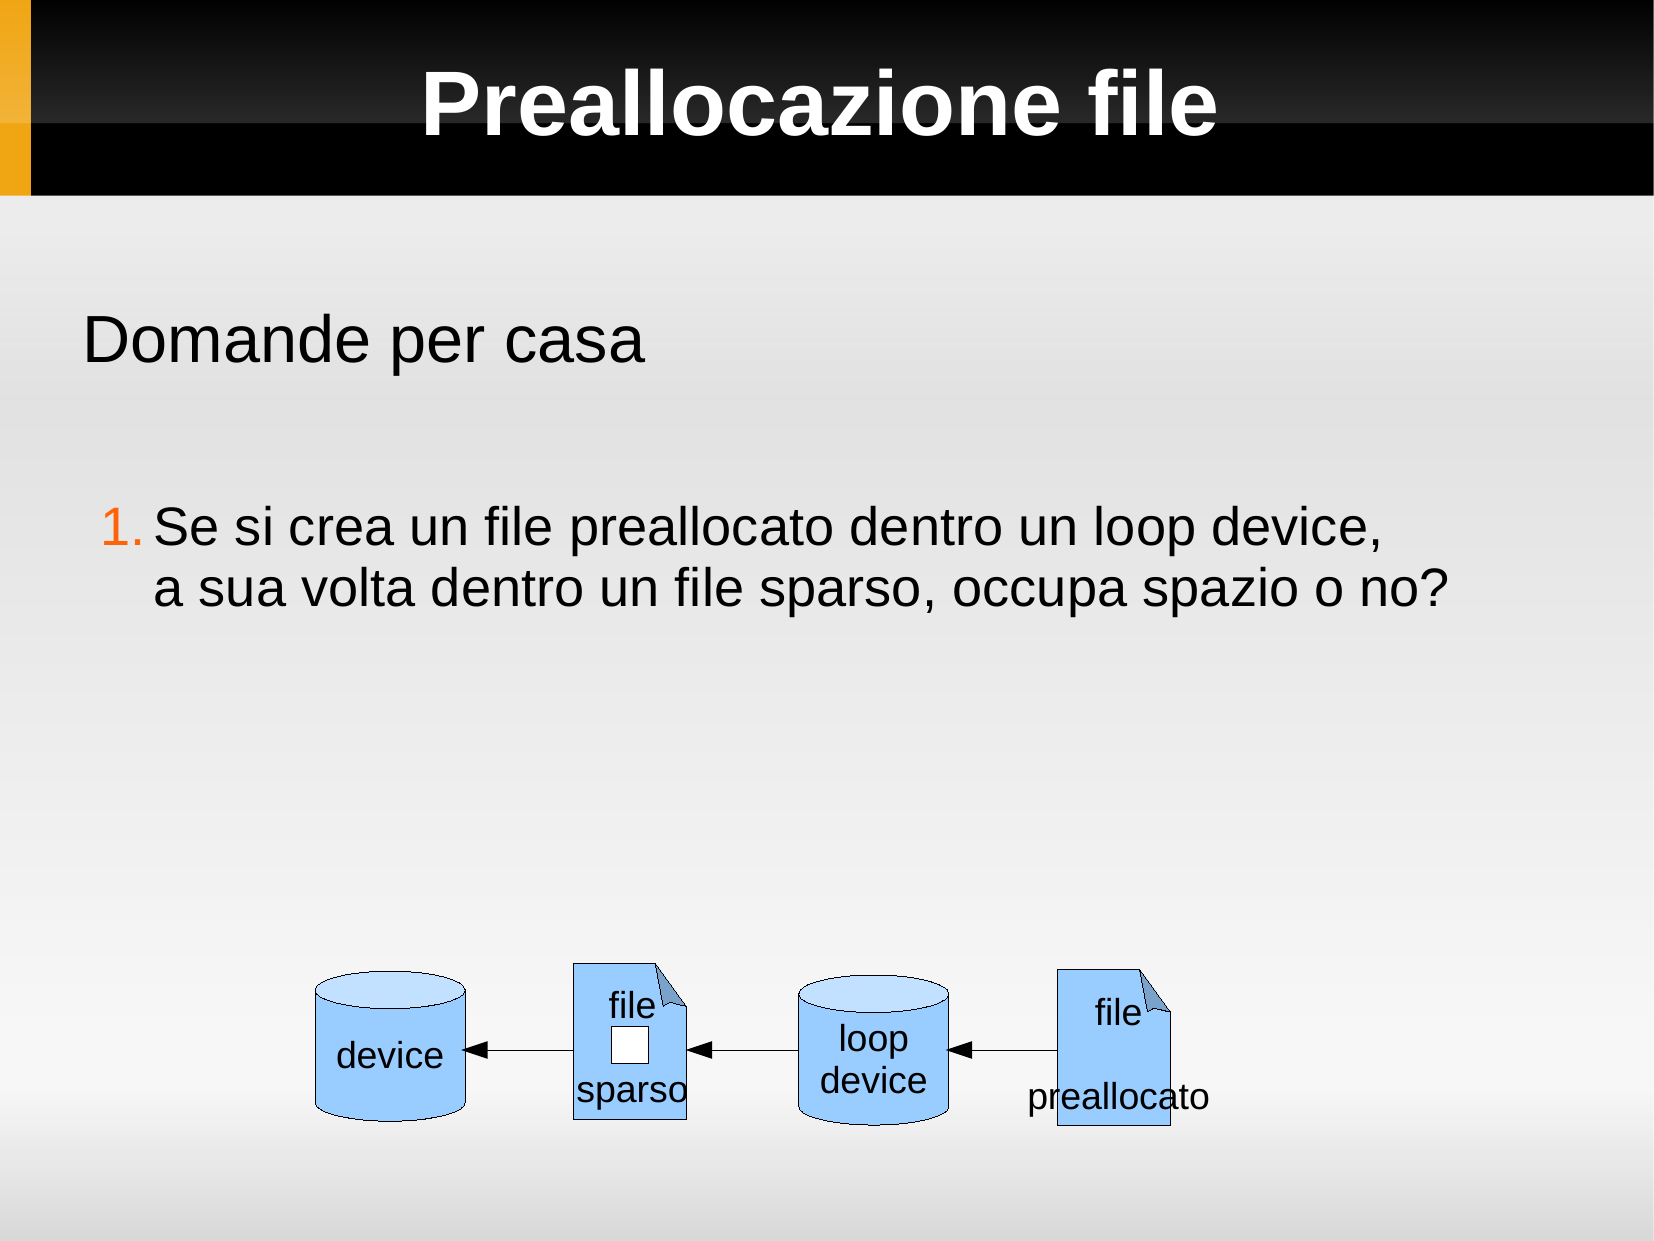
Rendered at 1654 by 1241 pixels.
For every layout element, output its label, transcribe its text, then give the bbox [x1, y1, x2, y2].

text_box device [315, 991, 466, 1122]
text_box file sparso [561, 977, 704, 1119]
list Domande per casa Se si crea un file preallocato dentro un loop device, a sua volta dentro un file sparso, occupa spazio o no? [82, 302, 1571, 950]
text_box file preallocato [1012, 984, 1225, 1126]
title Preallocazione file [76, 0, 1566, 208]
text_box [573, 963, 666, 977]
text_box loop device [798, 995, 949, 1126]
picture [0, 0, 1654, 1241]
text_box [1057, 969, 1151, 984]
